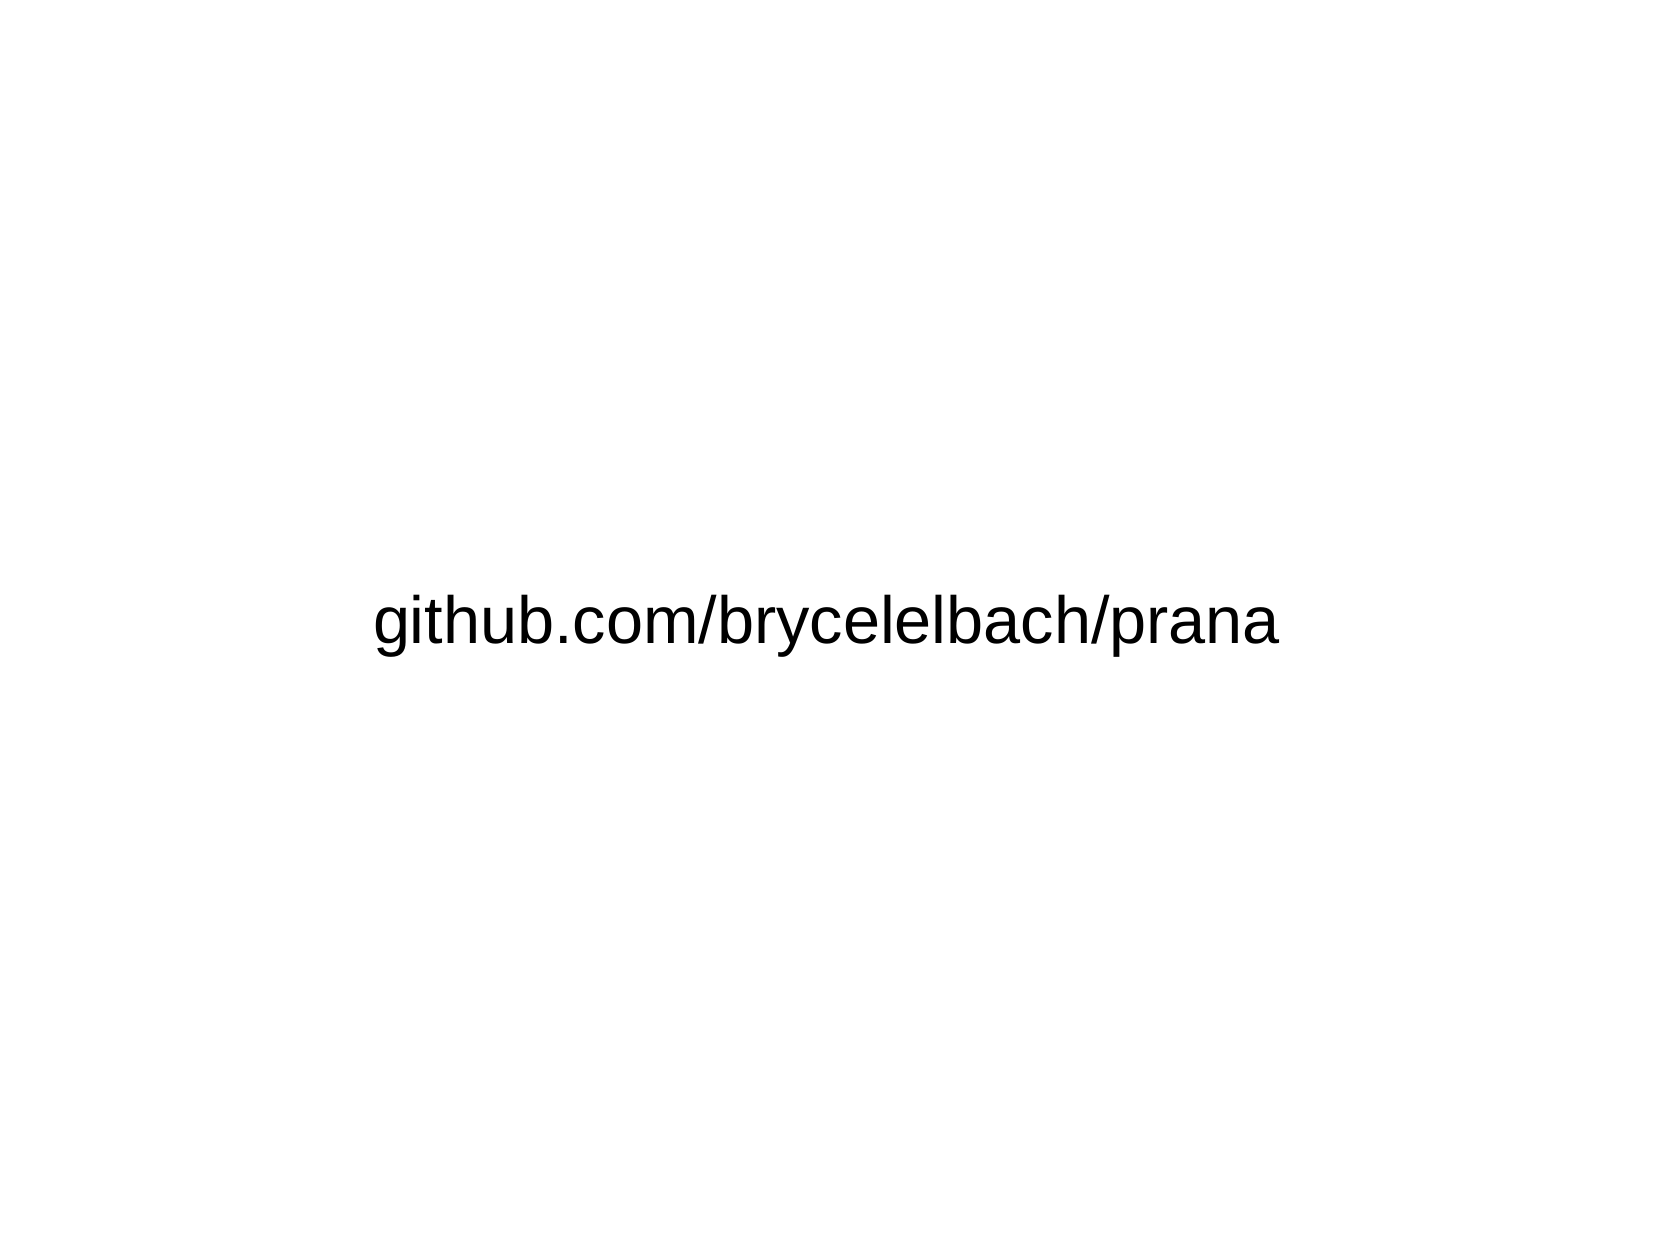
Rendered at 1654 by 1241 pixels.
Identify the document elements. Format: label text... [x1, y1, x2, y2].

subtitle github.com/brycelelbach/prana [82, 210, 1571, 1030]
